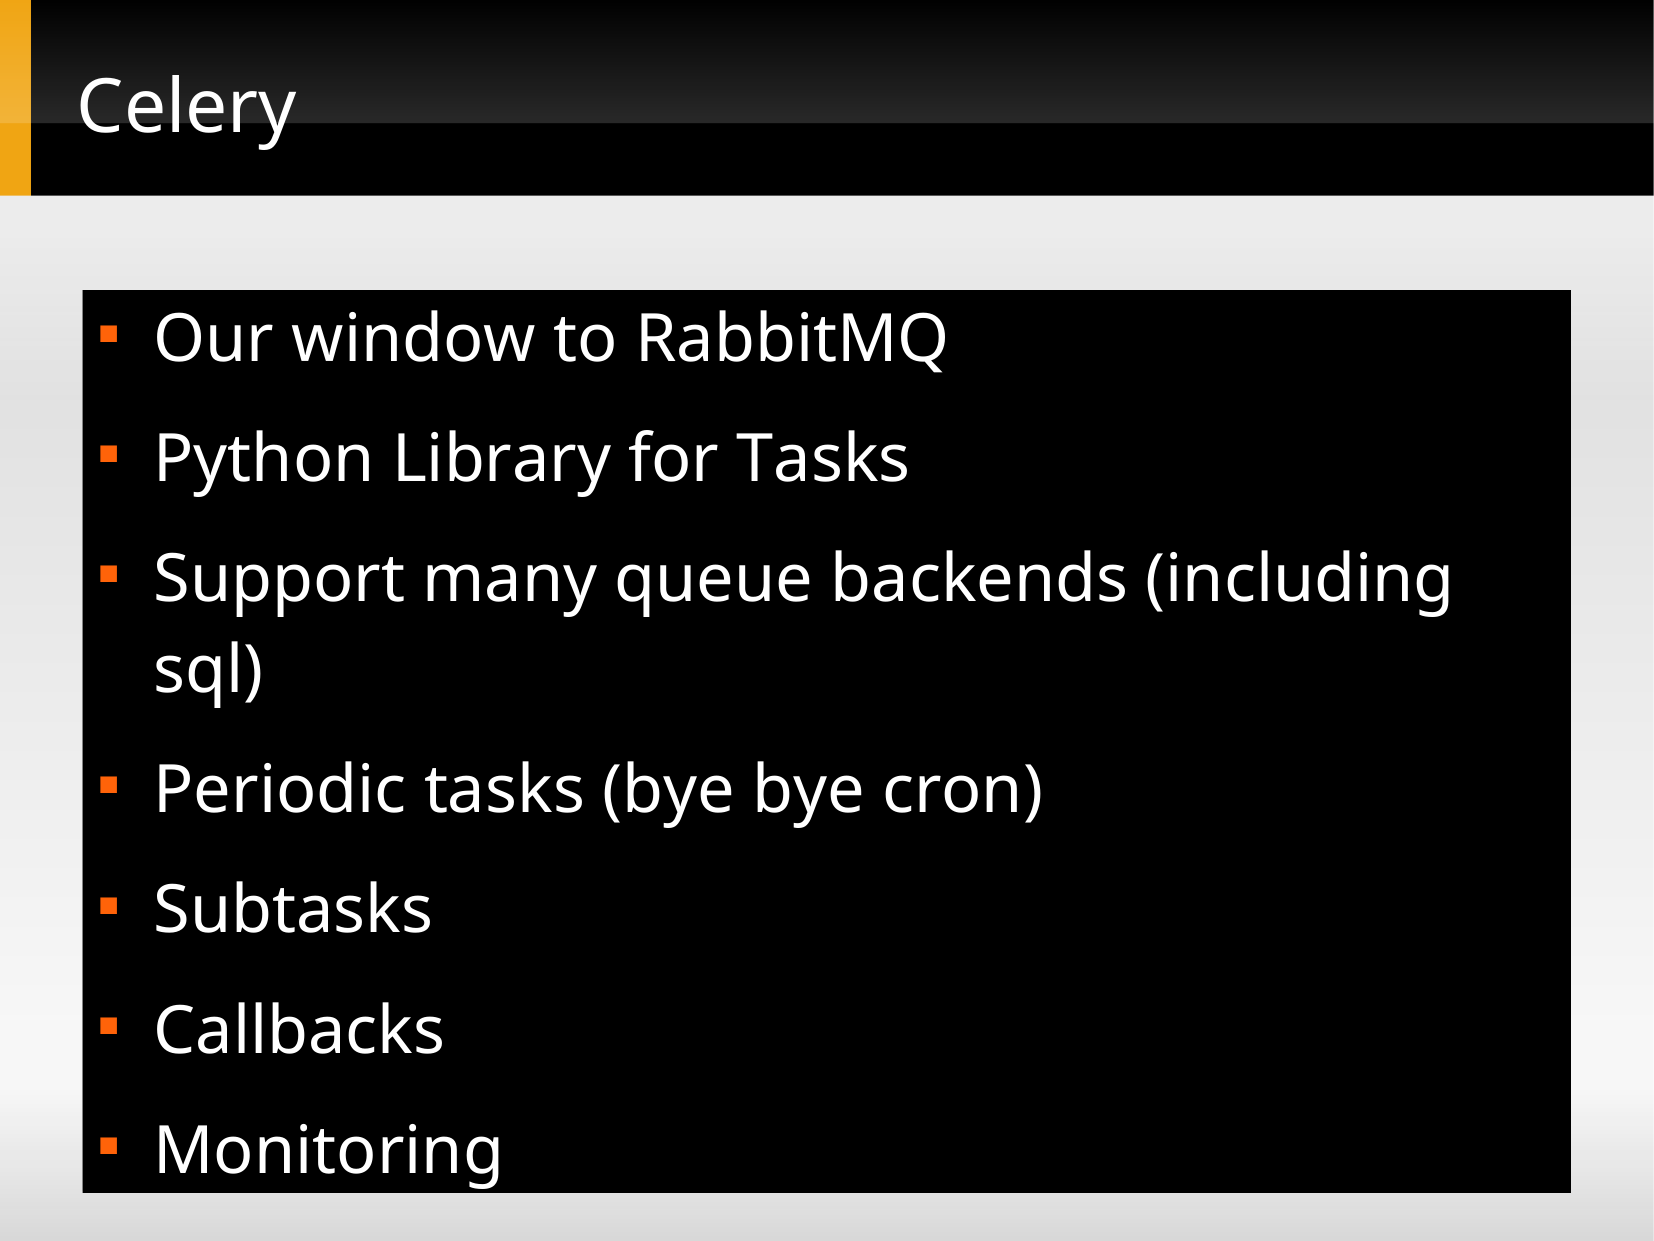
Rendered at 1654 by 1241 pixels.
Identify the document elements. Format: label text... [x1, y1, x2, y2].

title Celery [76, 7, 1565, 200]
list Our window to RabbitMQ Python Library for Tasks Support many queue backends (including sql) Periodic tasks (bye bye cron) Subtasks Callbacks Monitoring [82, 290, 1571, 1094]
picture [0, 0, 1654, 1241]
